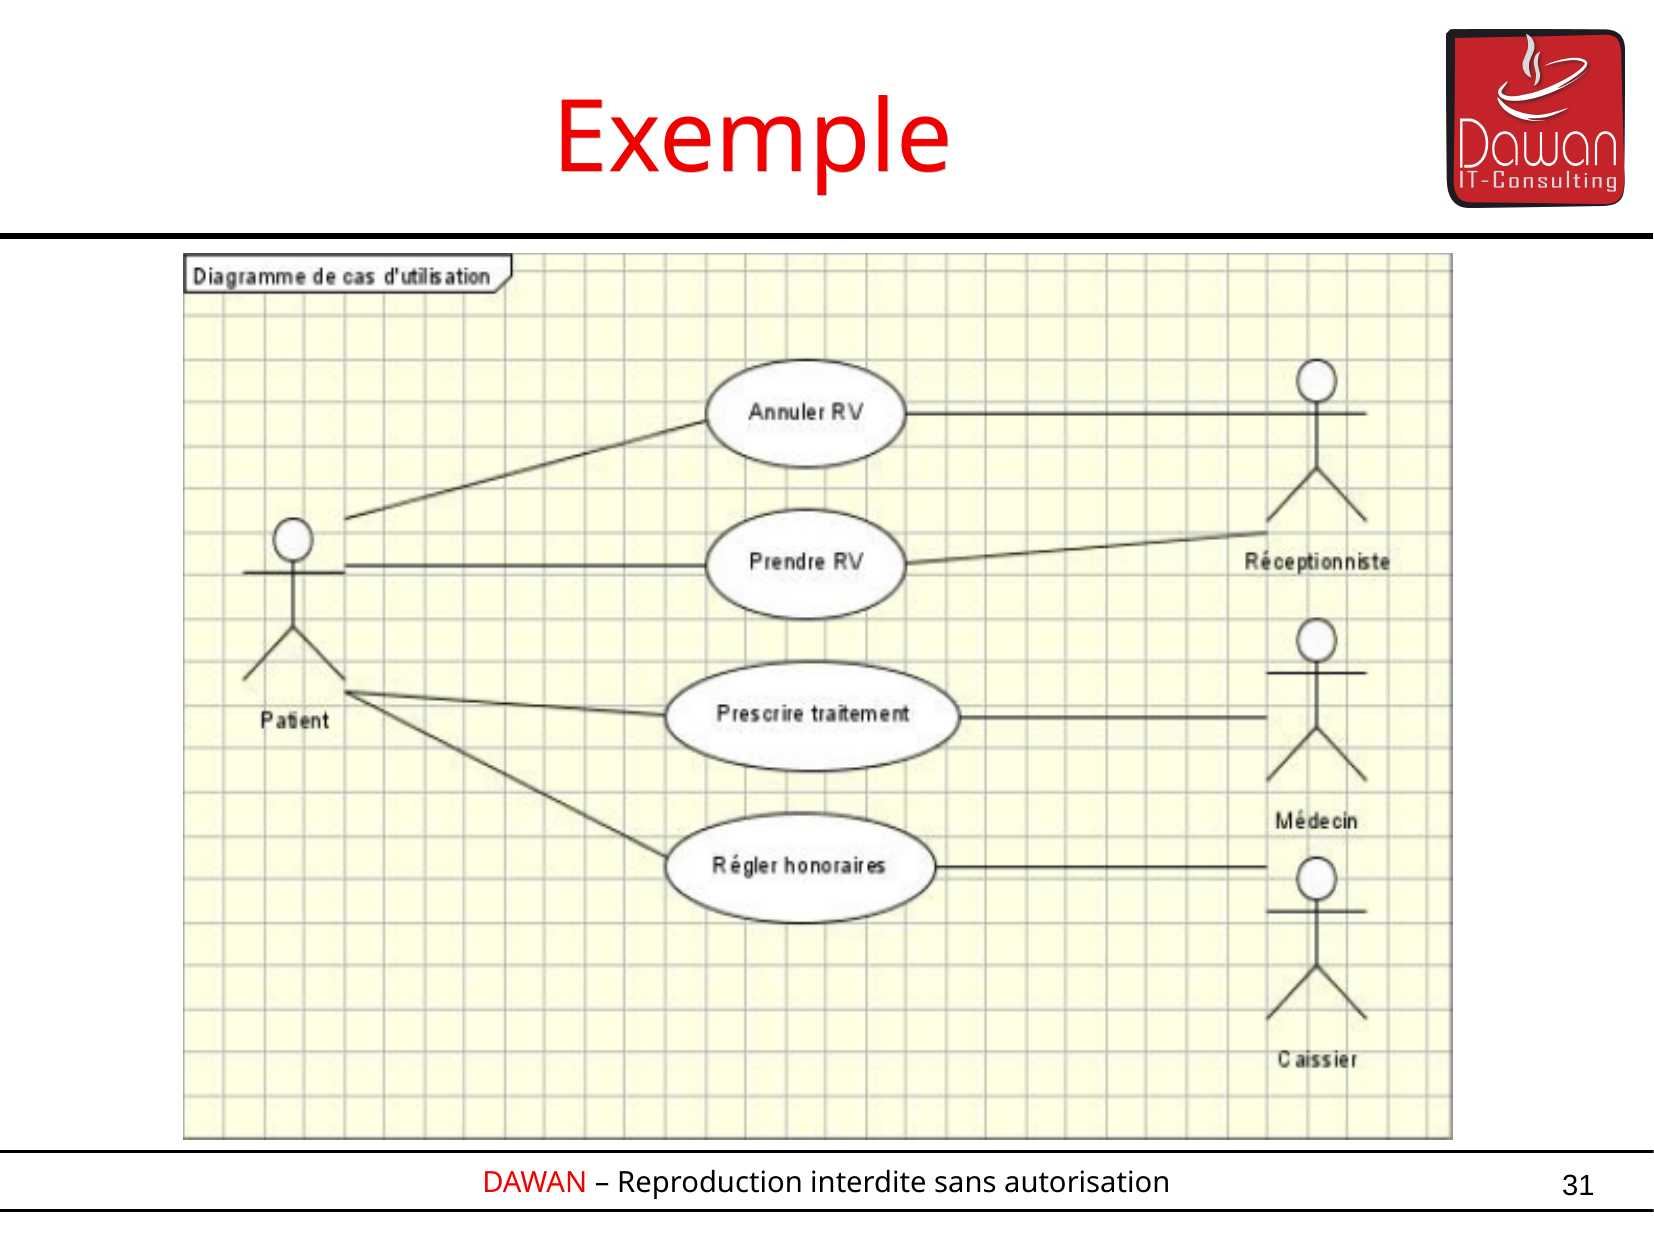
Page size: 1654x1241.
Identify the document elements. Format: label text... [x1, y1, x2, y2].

picture [183, 253, 1453, 1140]
picture [1447, 29, 1625, 208]
title Exemple [59, 29, 1447, 237]
